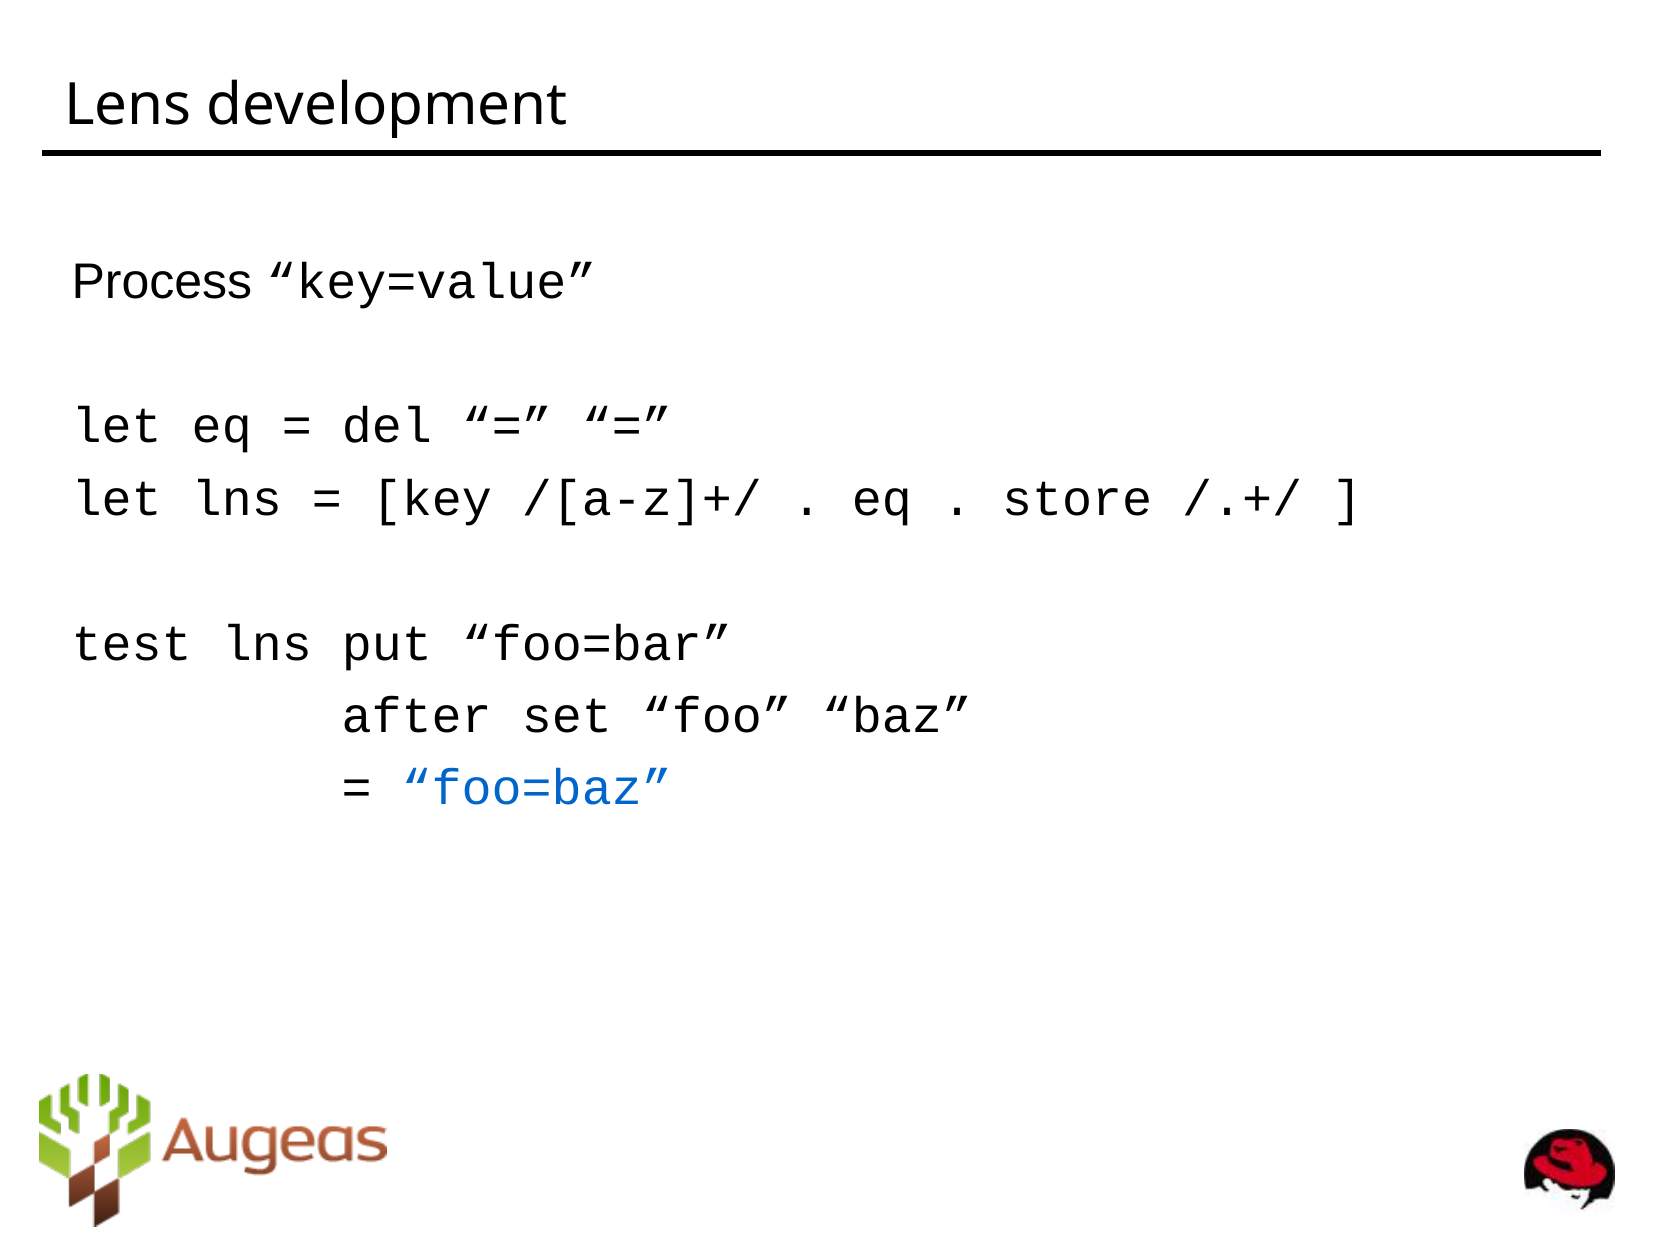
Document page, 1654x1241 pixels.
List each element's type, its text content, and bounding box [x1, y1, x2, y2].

picture [1524, 1129, 1615, 1220]
list Process “key=value” let eq = del “=” “=” let lns = [key /[a-z]+/ . eq . store /.+/ ] test lns put “foo=bar” after set “foo” “baz” = “foo=baz” [71, 180, 1495, 1089]
picture [39, 1074, 387, 1227]
title Lens development [64, 42, 1496, 161]
